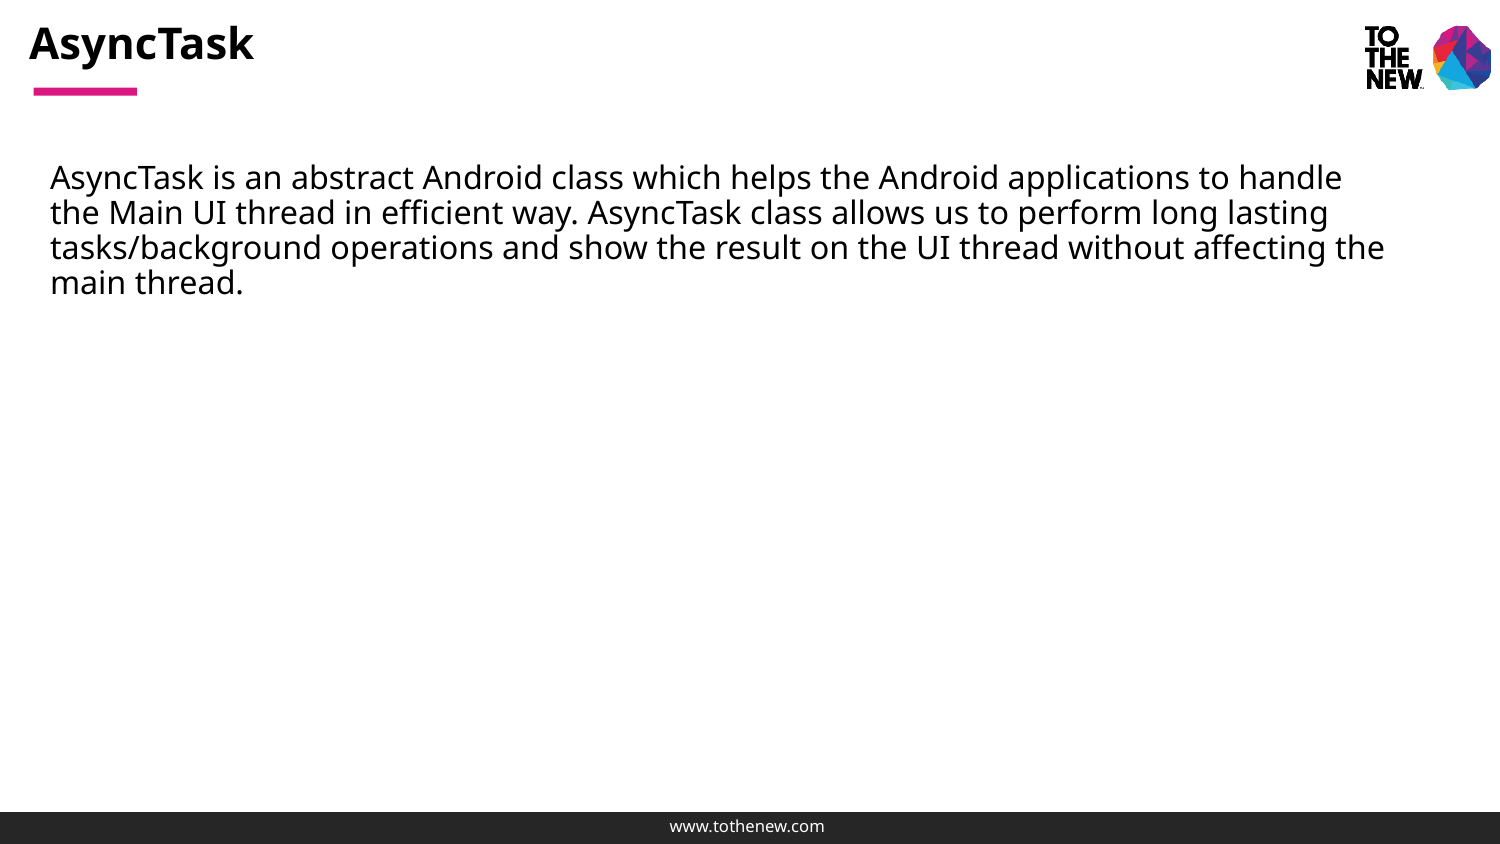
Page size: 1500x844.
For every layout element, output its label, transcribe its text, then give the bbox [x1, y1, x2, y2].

picture [1350, 0, 1500, 116]
list AsyncTask is an abstract Android class which helps the Android applications to handle the Main UI thread in efficient way. AsyncTask class allows us to perform long lasting tasks/background operations and show the result on the UI thread without affecting the main thread. [35, 154, 1404, 718]
title AsyncTask [14, 14, 1350, 85]
